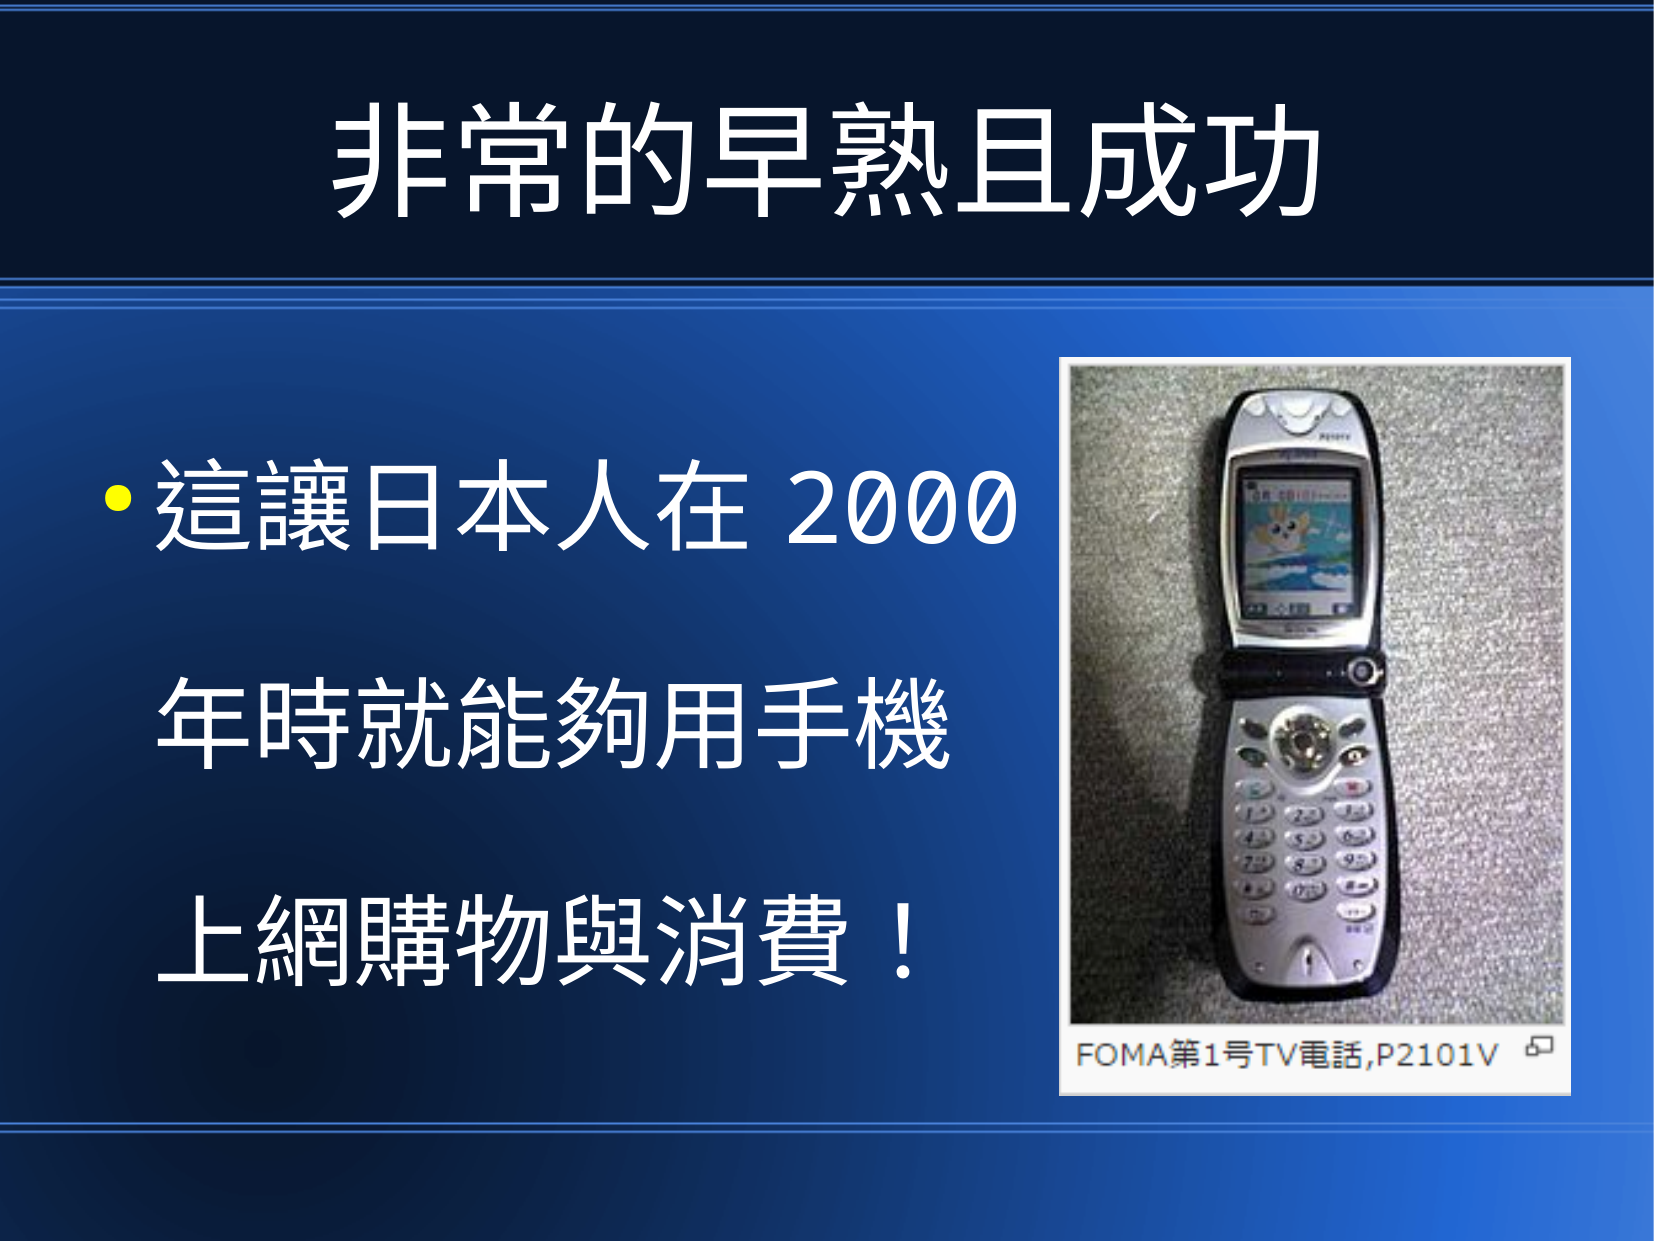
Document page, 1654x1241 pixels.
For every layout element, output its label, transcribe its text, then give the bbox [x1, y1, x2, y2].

title 非常的早熟且成功 [82, 49, 1571, 257]
picture [0, 0, 1654, 1241]
list 這讓日本人在2000年時就能夠用手機上網購物與消費！ [82, 355, 1052, 1241]
